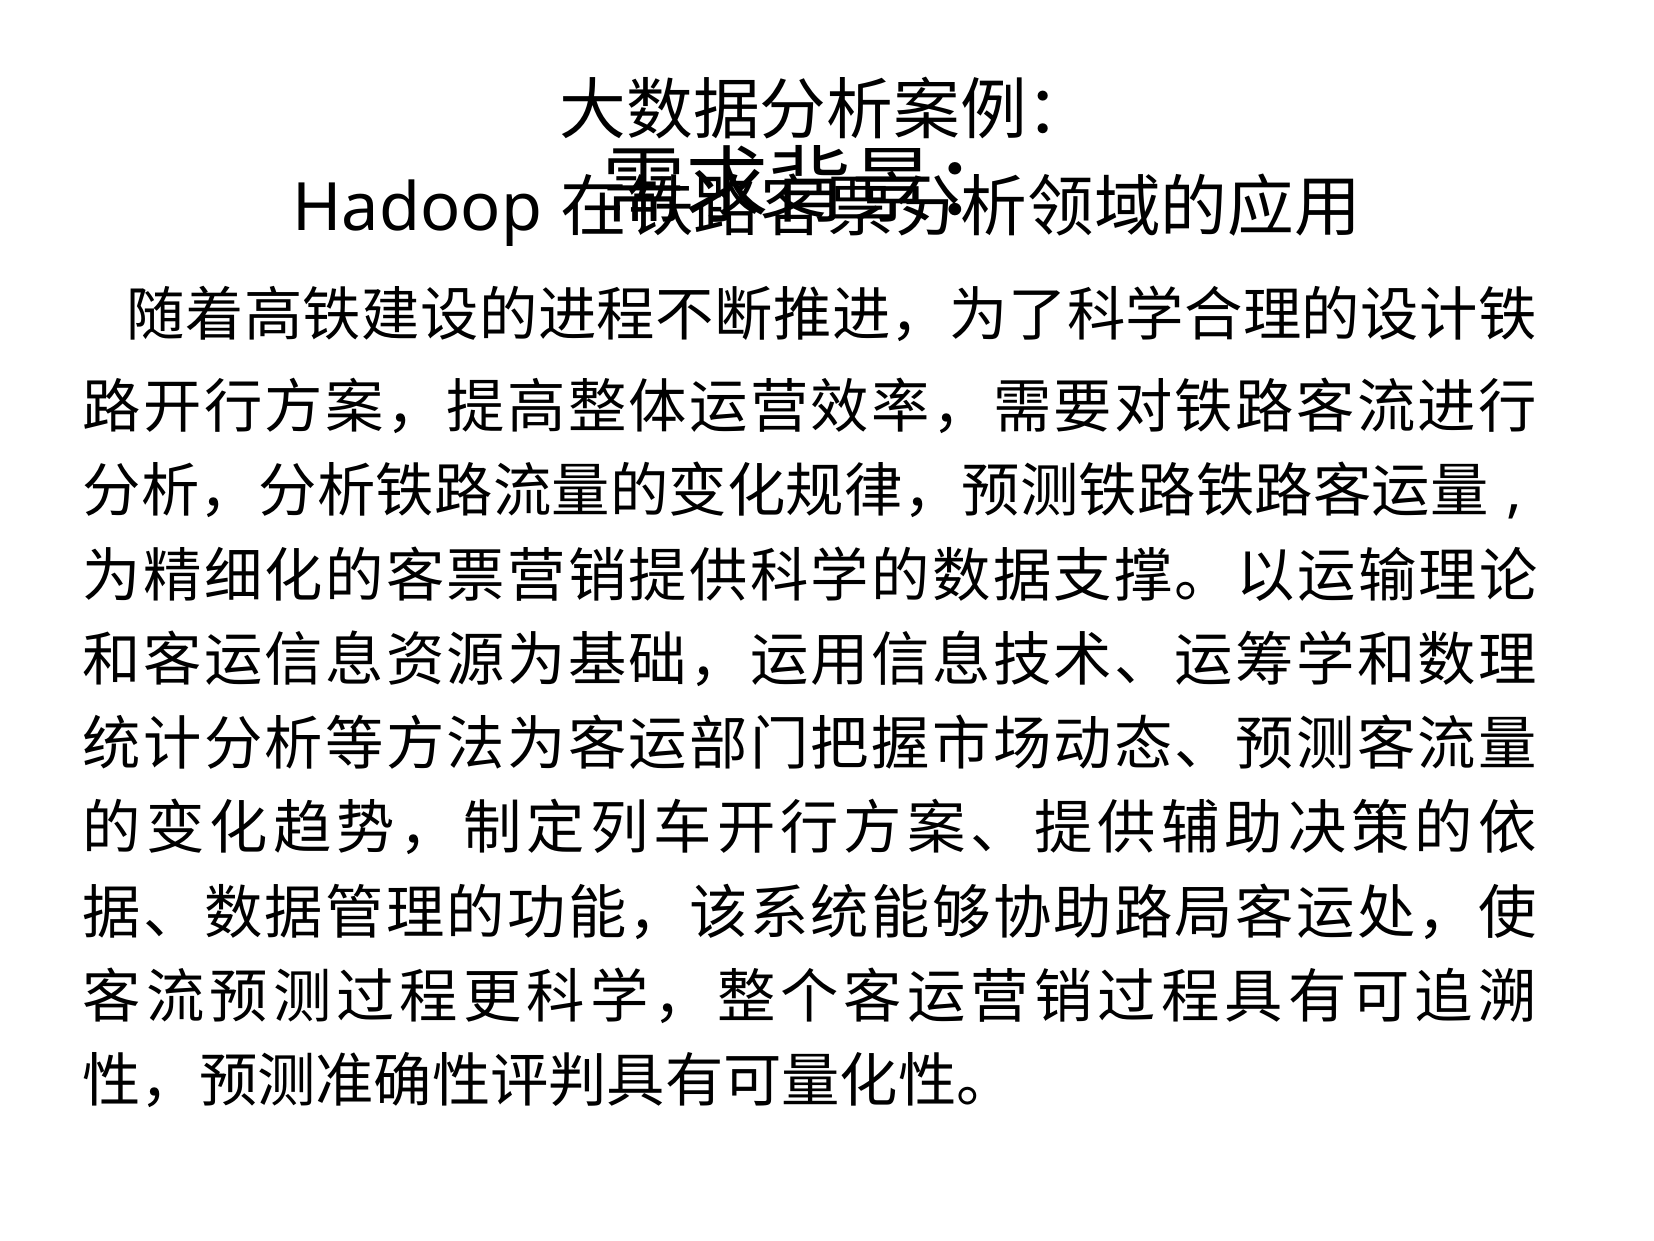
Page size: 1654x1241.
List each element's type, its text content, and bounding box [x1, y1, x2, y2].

title 大数据分析案例： Hadoop在铁路客票分析领域的应用 [82, 49, 1571, 257]
subtitle 需求背景： 随着高铁建设的进程不断推进，为了科学合理的设计铁路开行方案，提高整体运营效率，需要对铁路客流进行分析，分析铁路流量的变化规律，预测铁路铁路客运量,为精细化的客票营销提供科学的数据支撑。以运输理论和客运信息资源为基础，运用信息技术、运筹学和数理统计分析等方法为客运部门把握市场动态、预测客流量的变化趋势，制定列车开行方案、提供辅助决策的依据、数据管理的功能，该系统能够协助路局客运处，使客流预测过程更科学，整个客运营销过程具有可追溯性，预测准确性评判具有可量化性。 [82, 241, 1538, 1058]
